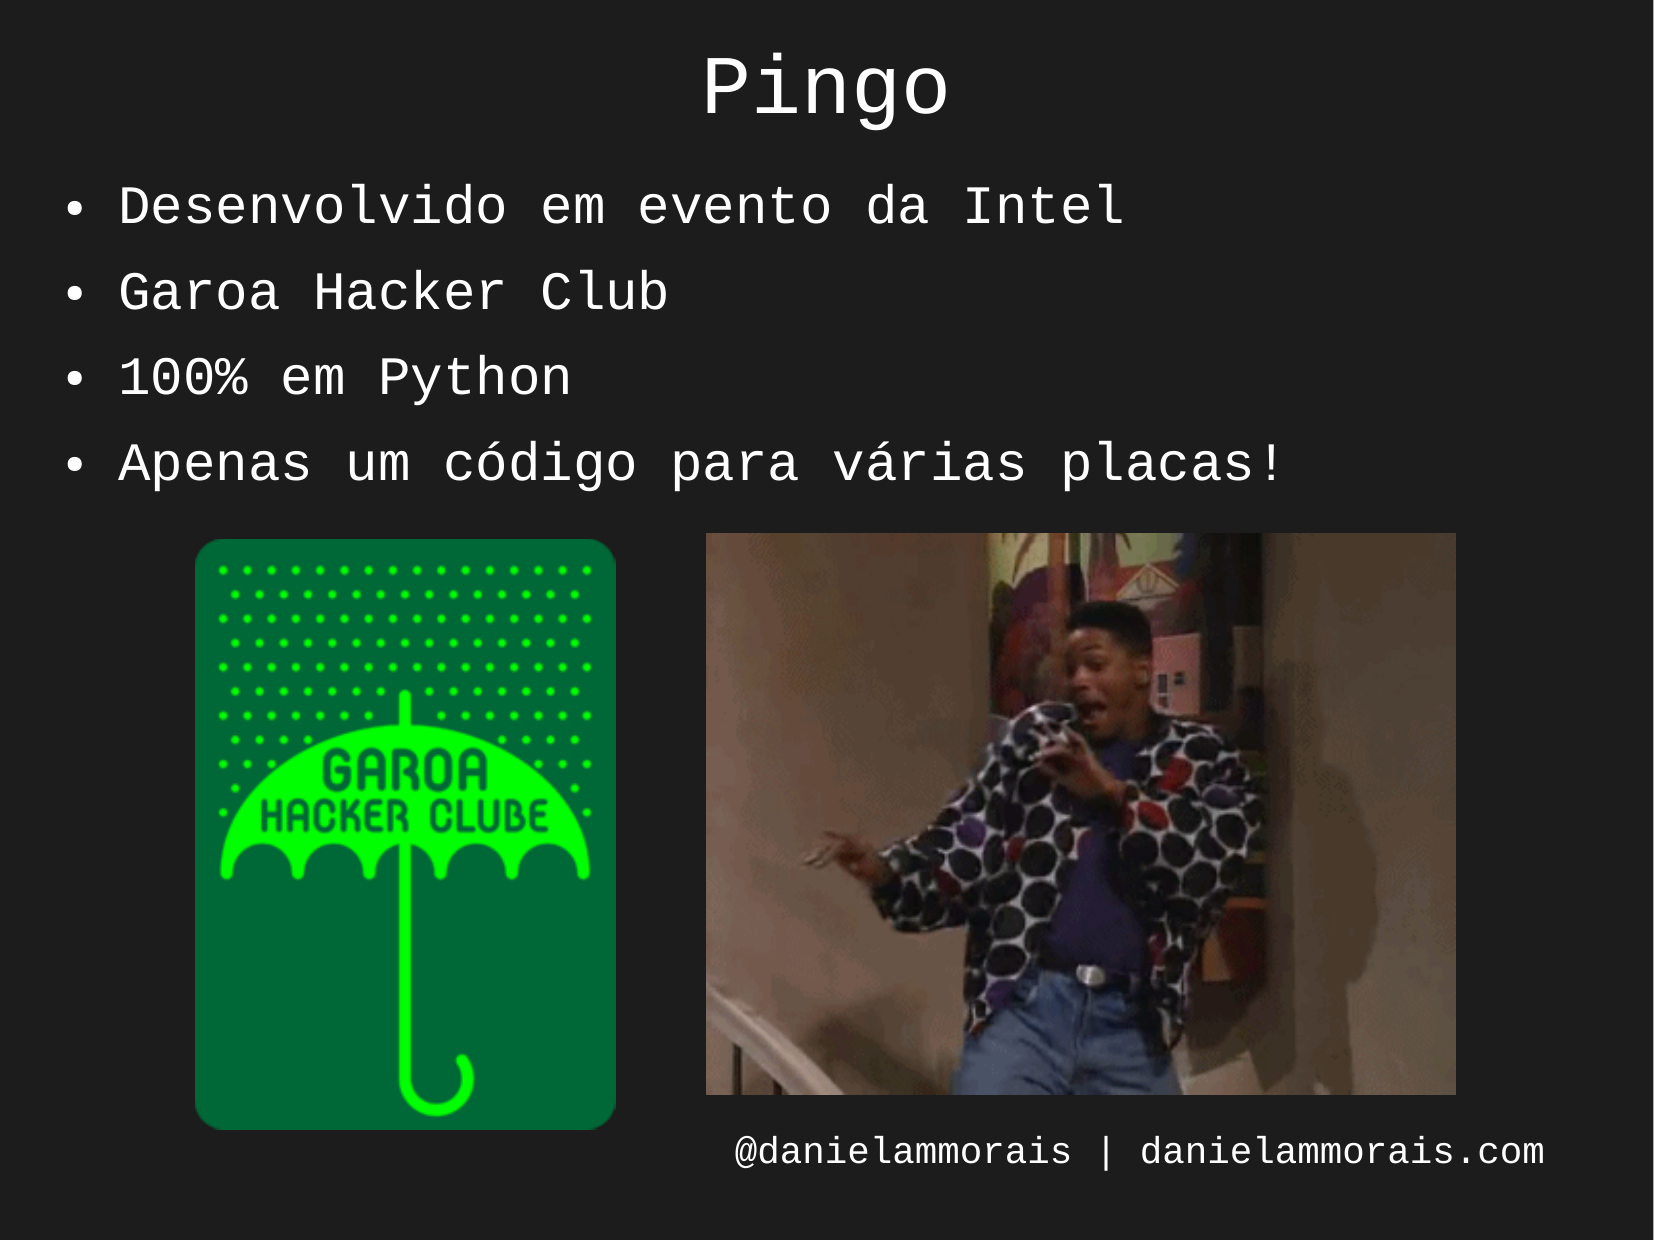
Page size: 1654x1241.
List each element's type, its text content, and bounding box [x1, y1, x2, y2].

list Desenvolvido em evento da Intel Garoa Hacker Club 100% em Python Apenas um código para várias placas! [47, 178, 1654, 898]
picture [195, 539, 616, 1130]
picture [706, 533, 1456, 1096]
text_box @danielammorais | danielammorais.com [720, 1125, 1654, 1225]
title Pingo [82, 0, 1571, 178]
